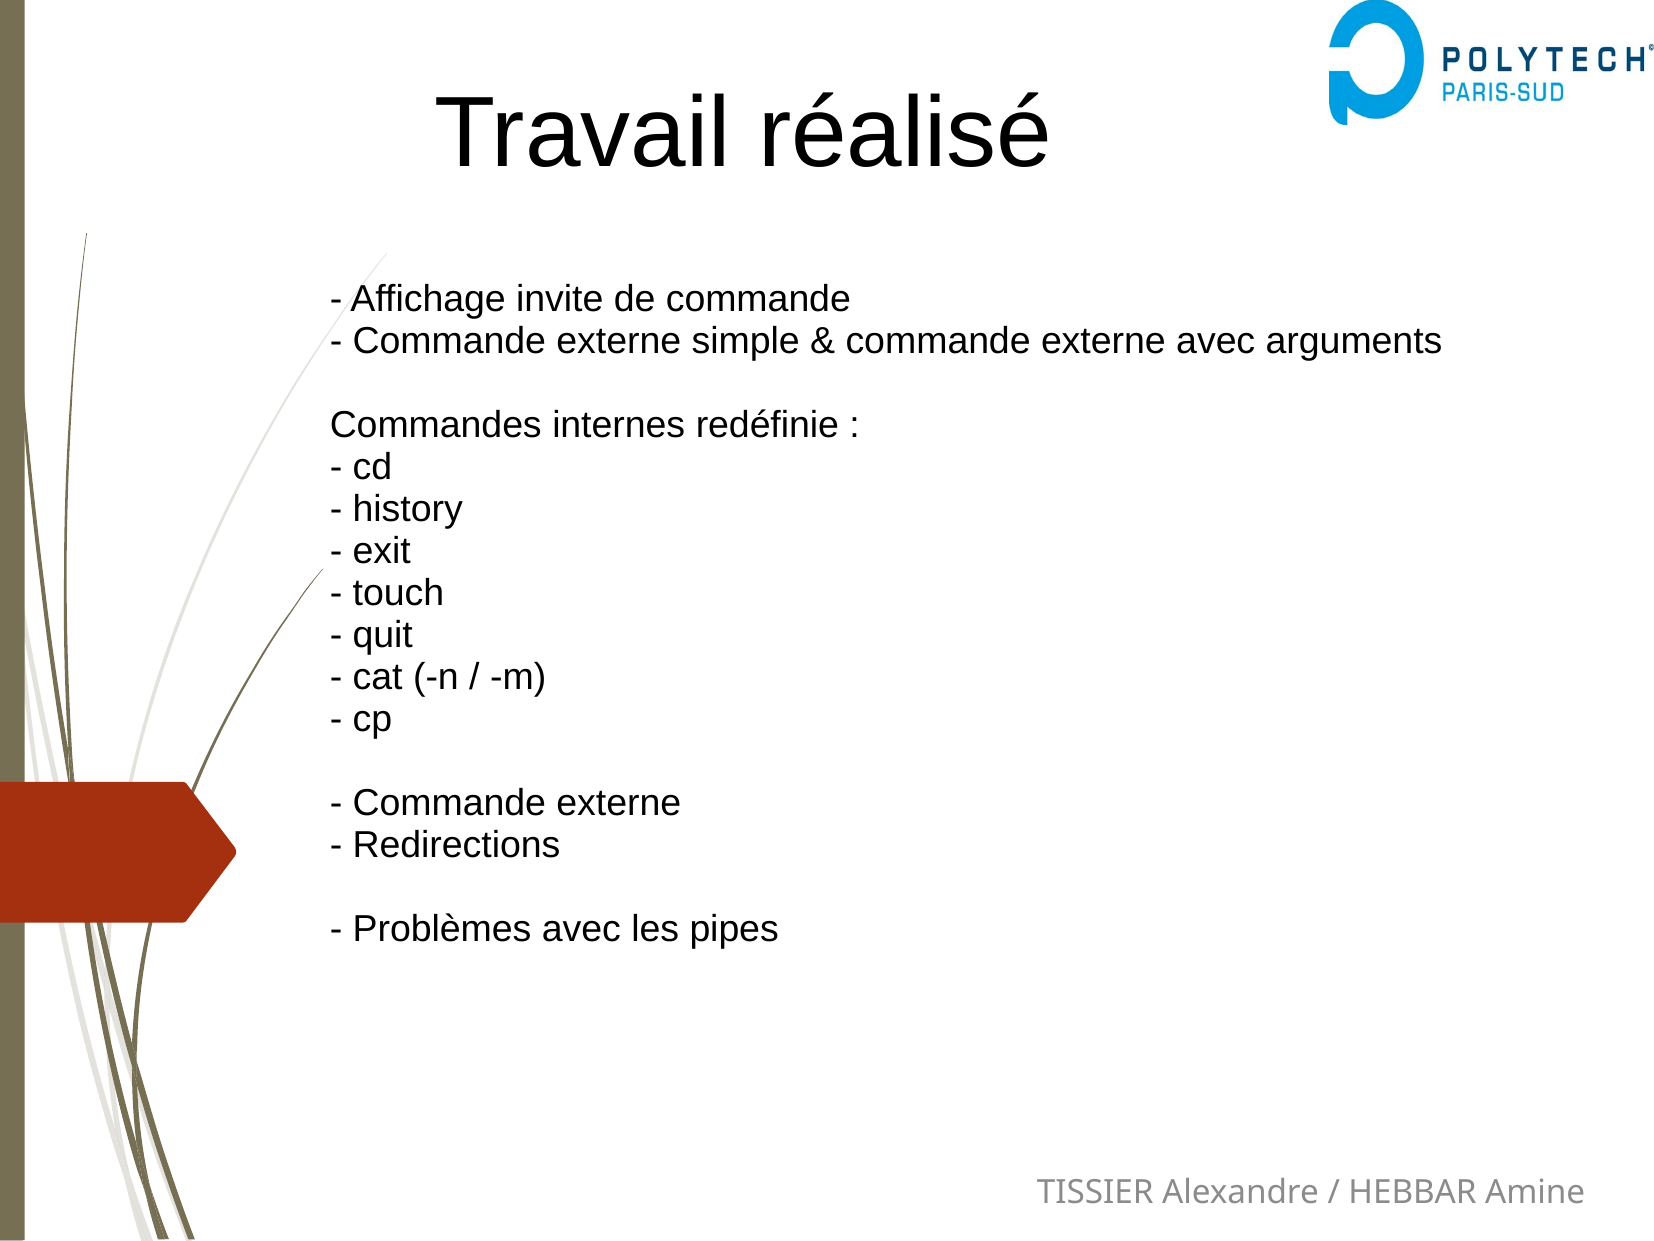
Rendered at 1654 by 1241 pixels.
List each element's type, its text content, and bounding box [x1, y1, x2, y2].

text_box - Affichage invite de commande - Commande externe simple & commande externe avec arguments Commandes internes redéfinie : - cd - history - exit - touch - quit - cat (-n / -m) - cp - Commande externe - Redirections - Problèmes avec les pipes [315, 270, 1576, 957]
text_box TISSIER Alexandre / HEBBAR Amine [1021, 1156, 1654, 1223]
picture [1329, 0, 1405, 95]
picture [1329, 107, 1341, 125]
text_box Travail réalisé [420, 68, 1366, 196]
picture [1348, 0, 1654, 125]
